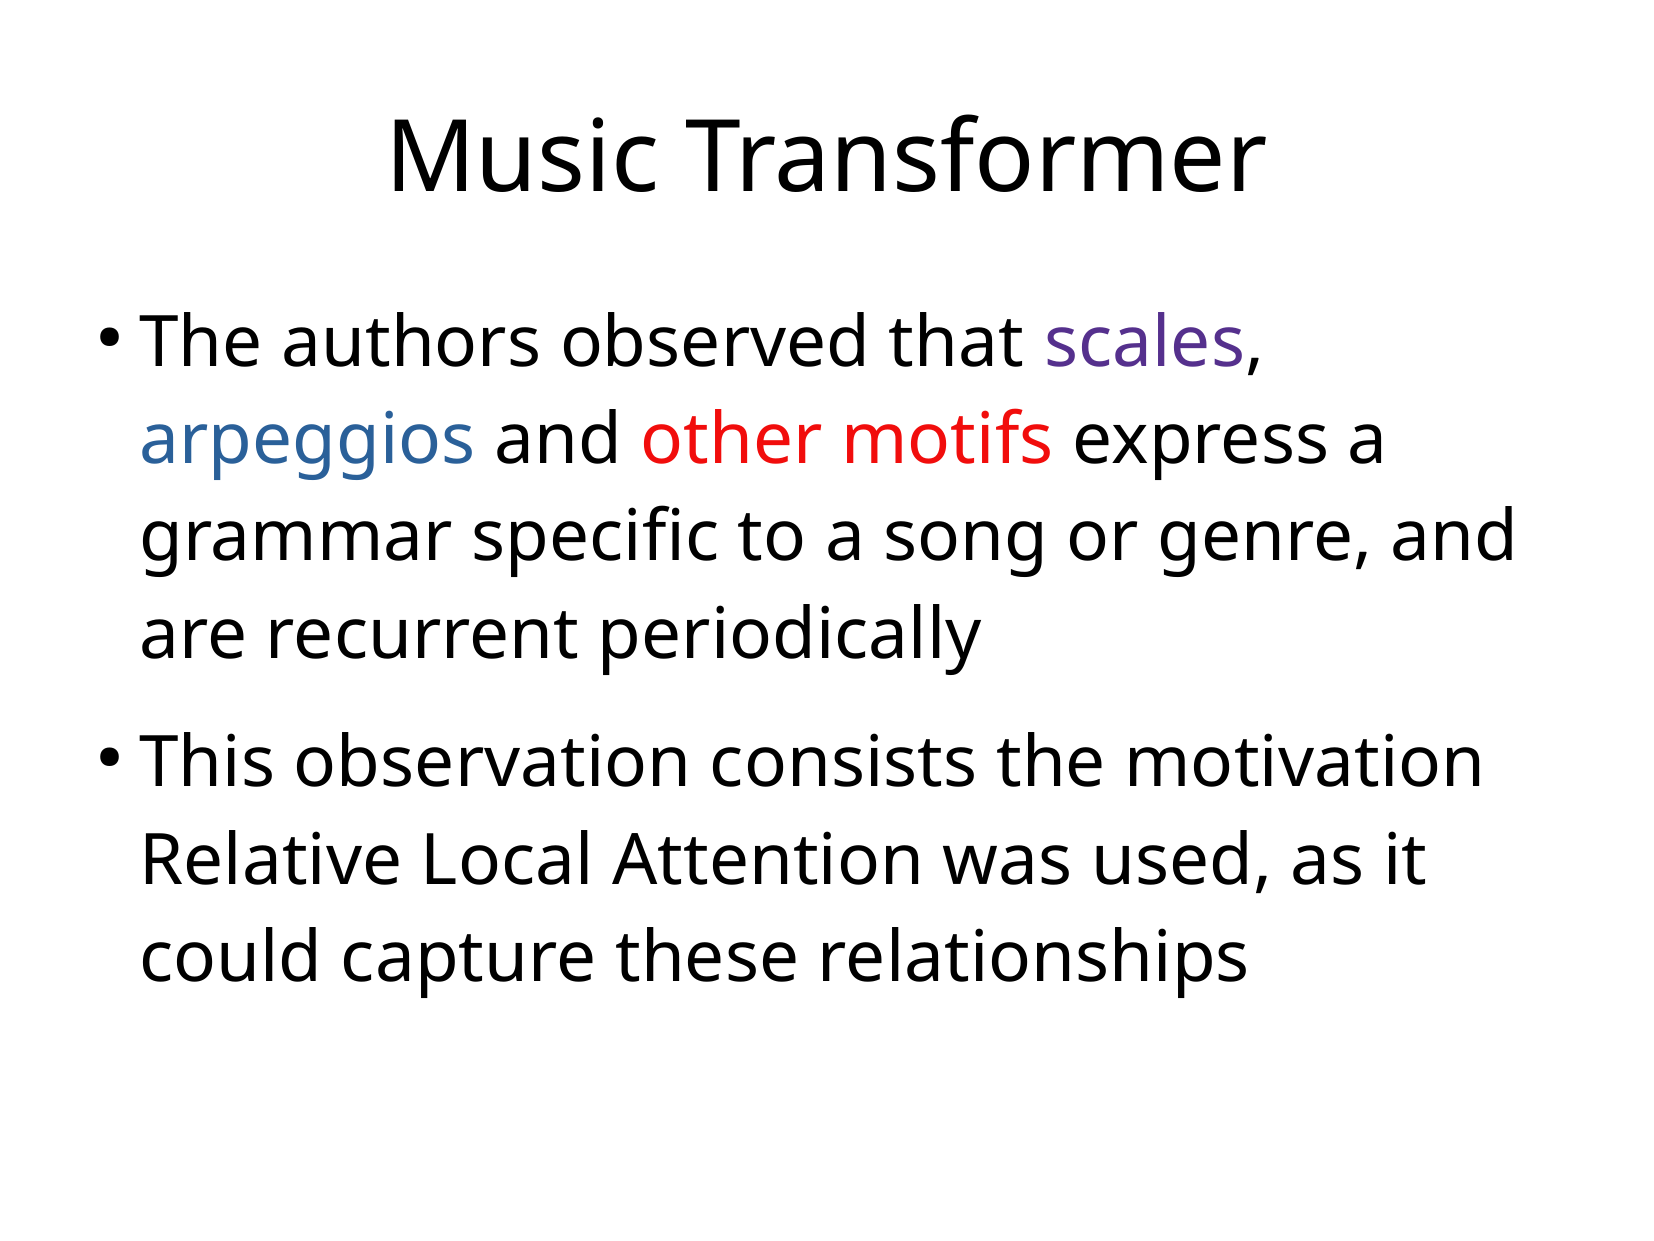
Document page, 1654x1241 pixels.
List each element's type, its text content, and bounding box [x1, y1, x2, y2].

title Music Transformer [82, 49, 1571, 257]
list The authors observed that scales, arpeggios and other motifs express a grammar specific to a song or genre, and are recurrent periodically This observation consists the motivation Relative Local Attention was used, as it could capture these relationships [82, 290, 1571, 1010]
